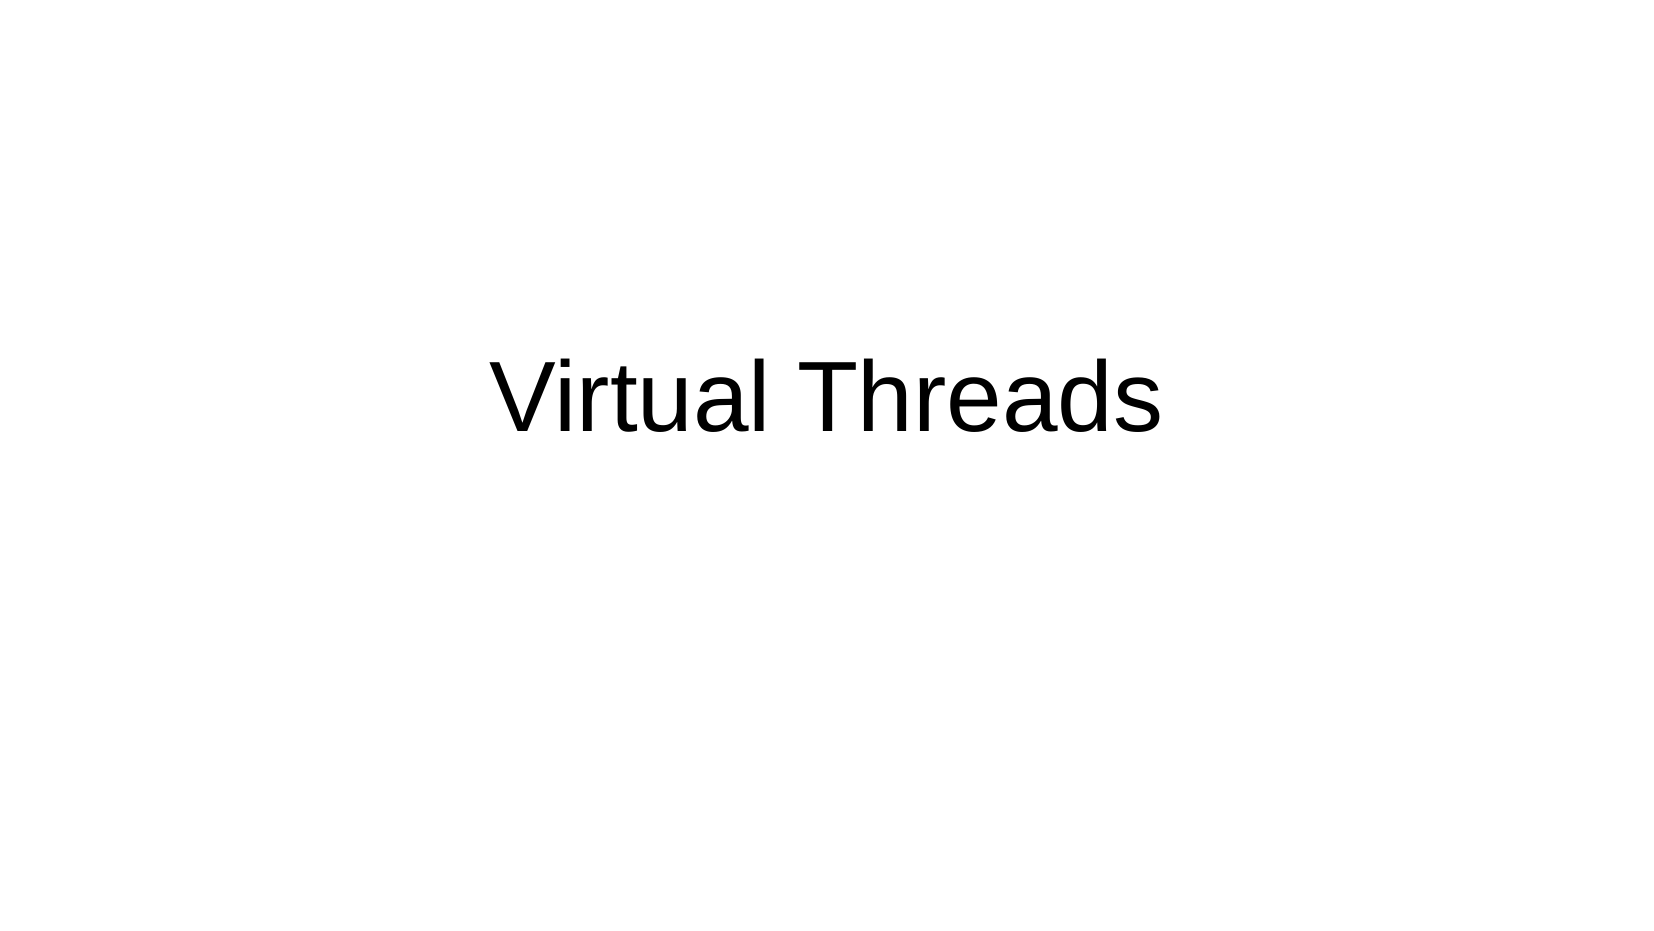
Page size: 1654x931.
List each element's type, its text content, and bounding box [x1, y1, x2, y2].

subtitle Virtual Threads [82, 37, 1571, 757]
